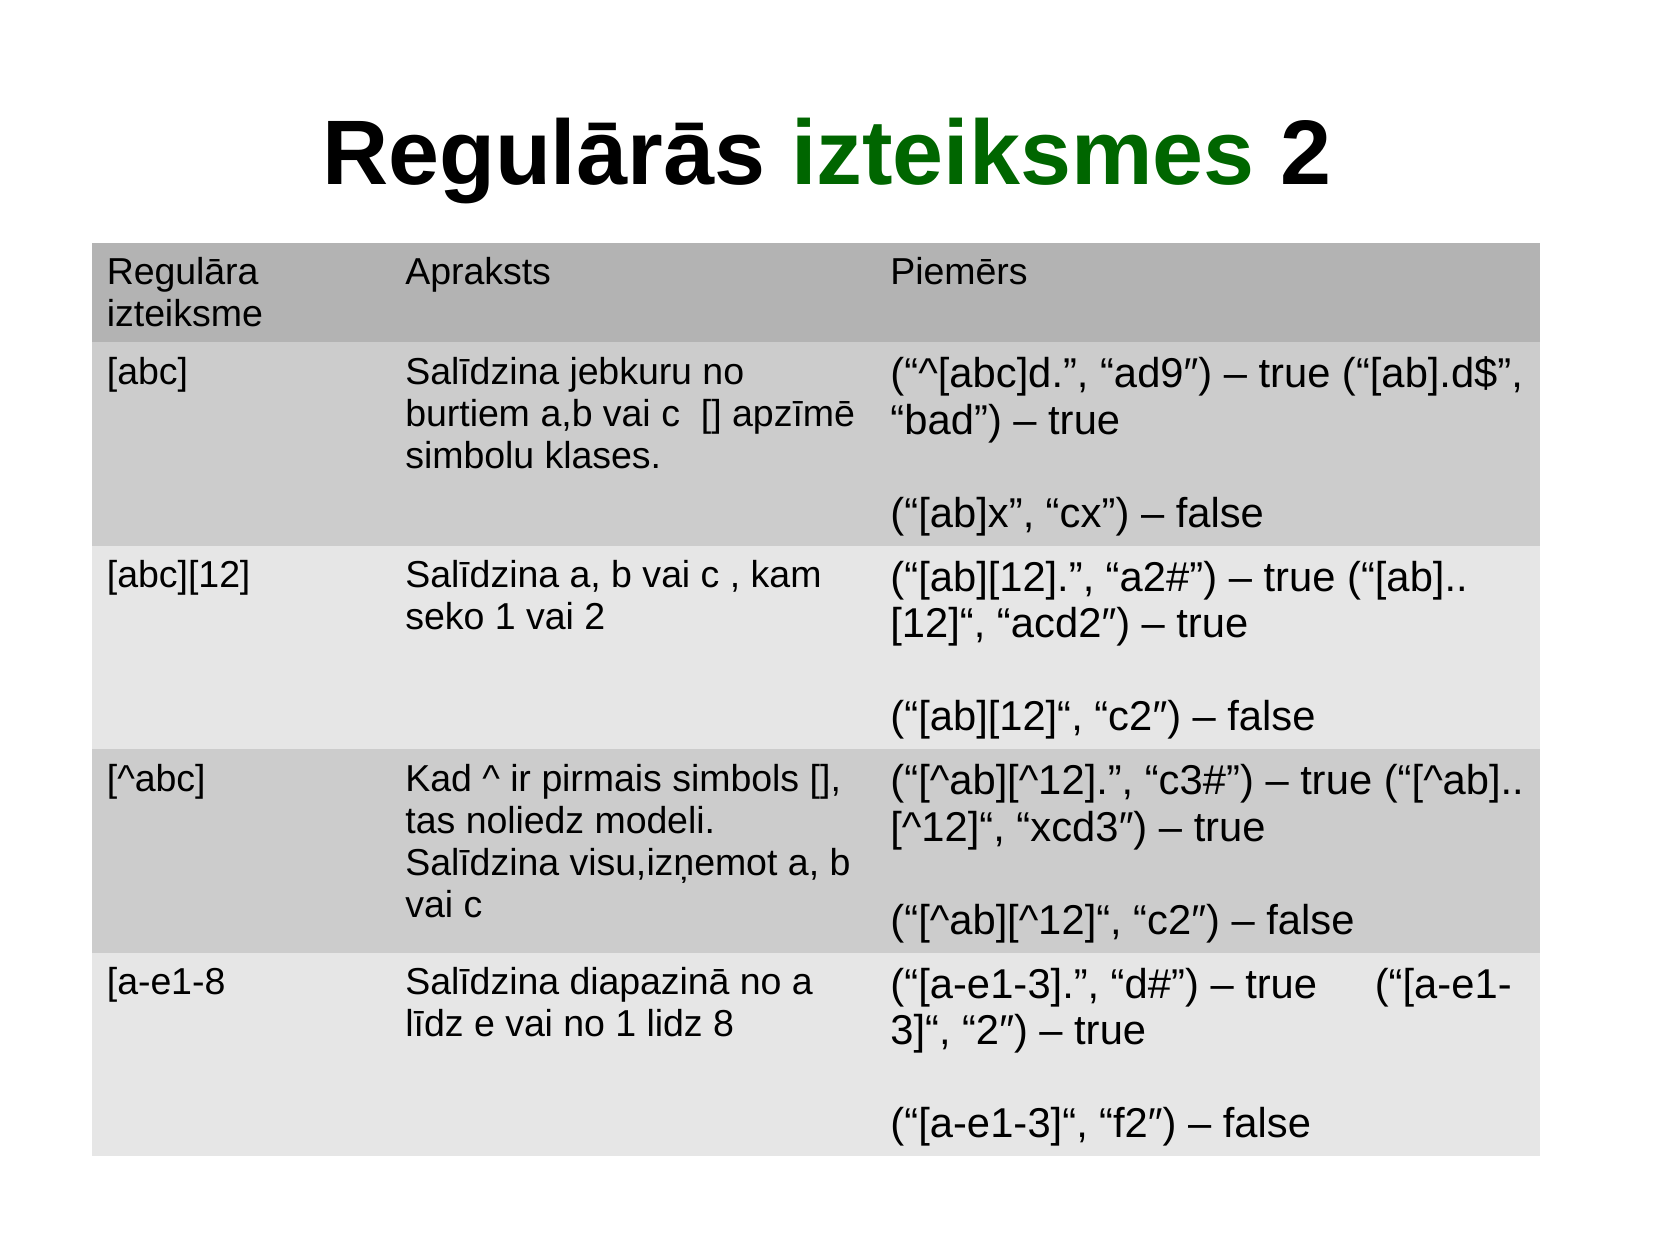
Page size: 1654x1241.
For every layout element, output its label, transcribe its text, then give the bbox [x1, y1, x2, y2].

table_cell (“[^ab][^12].”, “c3#”) – true (“[^ab]..[^12]“, “xcd3″) – true (“[^ab][^12]“, “c2″) – false [876, 749, 1540, 953]
table_cell Kad ^ ir pirmais simbols [], tas noliedz modeli. Salīdzina visu,izņemot a, b vai c [391, 749, 876, 953]
table_header Regulāra izteiksme [92, 243, 391, 342]
table_header Piemērs [876, 243, 1540, 342]
table_cell Salīdzina diapazinā no a līdz e vai no 1 lidz 8 [391, 953, 876, 1156]
table_cell (“[a-e1-3].”, “d#”) – true (“[a-e1-3]“, “2″) – true (“[a-e1-3]“, “f2″) – false [876, 953, 1540, 1156]
table_cell Salīdzina jebkuru no burtiem a,b vai c [] apzīmē simbolu klases. [391, 342, 876, 546]
table_cell [^abc] [92, 749, 391, 953]
table_cell [abc][12] [92, 546, 391, 749]
title Regulārās izteiksmes 2 [82, 49, 1571, 257]
table_cell (“^[abc]d.”, “ad9″) – true (“[ab].d$”, “bad”) – true (“[ab]x”, “cx”) – false [876, 342, 1540, 546]
table_cell [a-e1-8 [92, 953, 391, 1156]
table_header Apraksts [391, 243, 876, 342]
table_cell Salīdzina a, b vai c , kam seko 1 vai 2 [391, 546, 876, 749]
table_cell (“[ab][12].”, “a2#”) – true (“[ab]..[12]“, “acd2″) – true (“[ab][12]“, “c2″) – false [876, 546, 1540, 749]
table_cell [abc] [92, 342, 391, 546]
